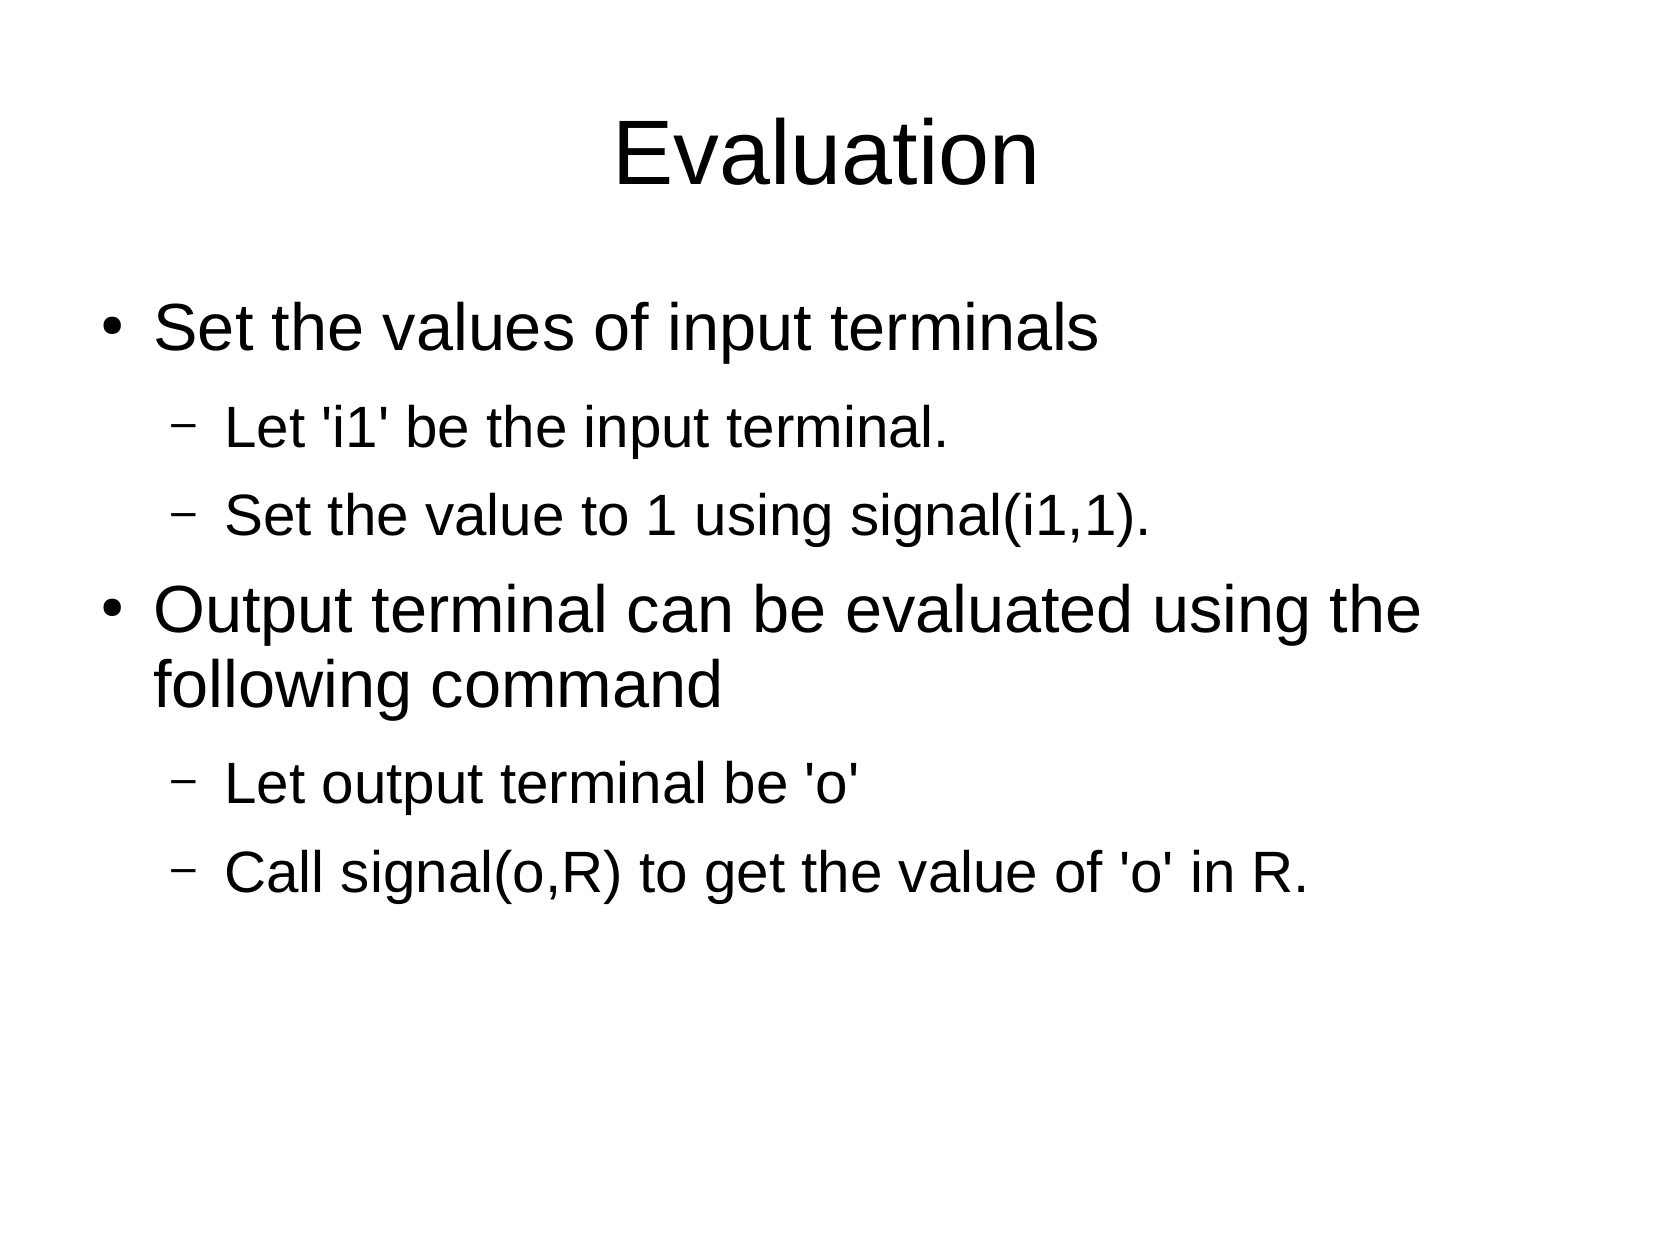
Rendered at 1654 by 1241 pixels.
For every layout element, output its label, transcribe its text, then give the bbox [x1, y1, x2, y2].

list Set the values of input terminals Let 'i1' be the input terminal. Set the value to 1 using signal(i1,1). Output terminal can be evaluated using the following command Let output terminal be 'o' Call signal(o,R) to get the value of 'o' in R. [82, 290, 1538, 1010]
title Evaluation [82, 49, 1571, 257]
